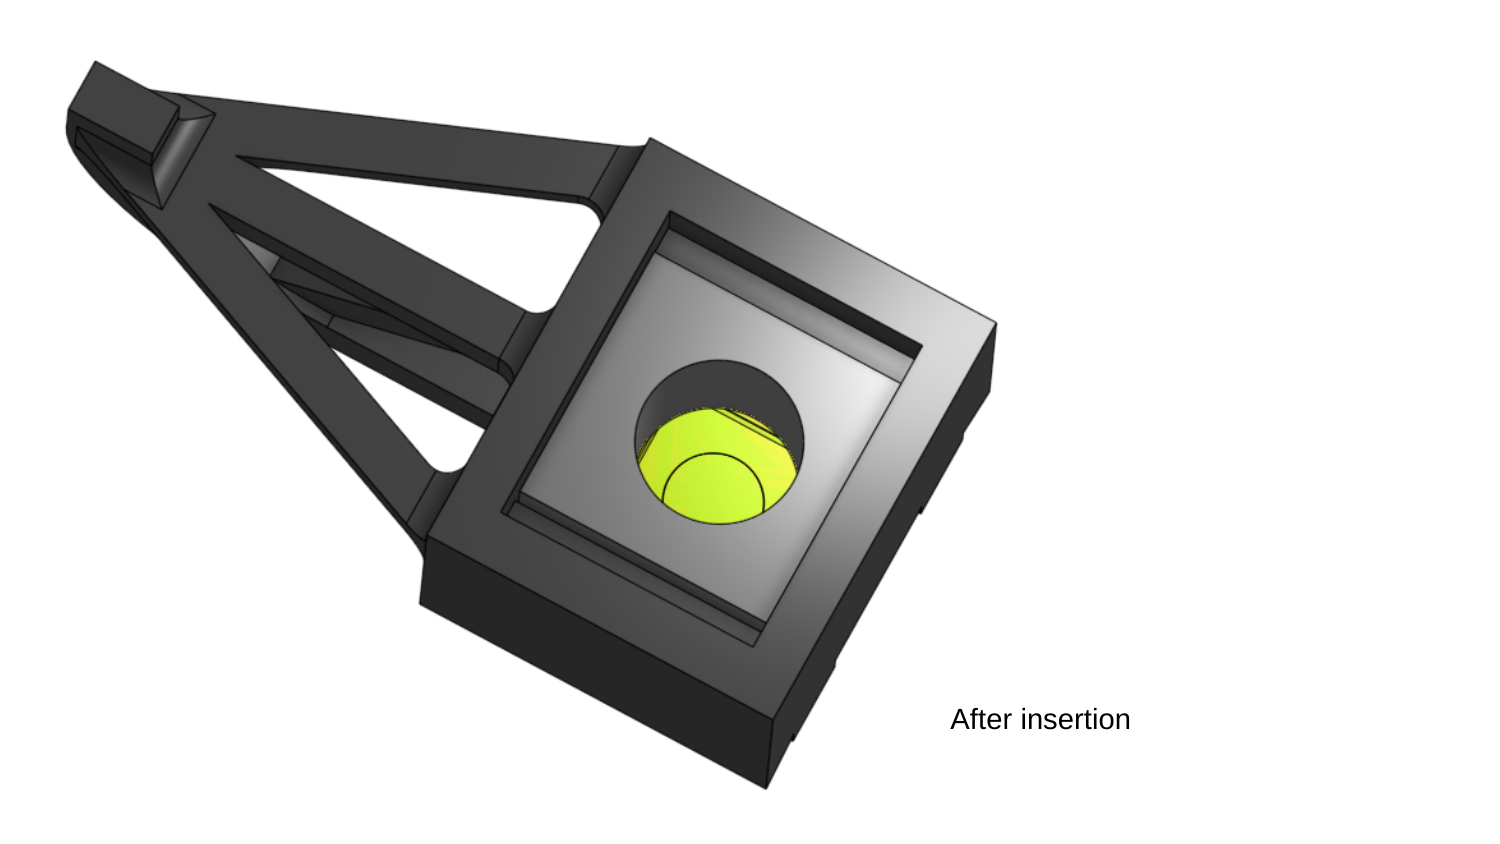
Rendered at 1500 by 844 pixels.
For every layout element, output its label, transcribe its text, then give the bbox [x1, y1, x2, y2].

text_box After insertion [935, 685, 1424, 751]
picture [24, 24, 1042, 819]
